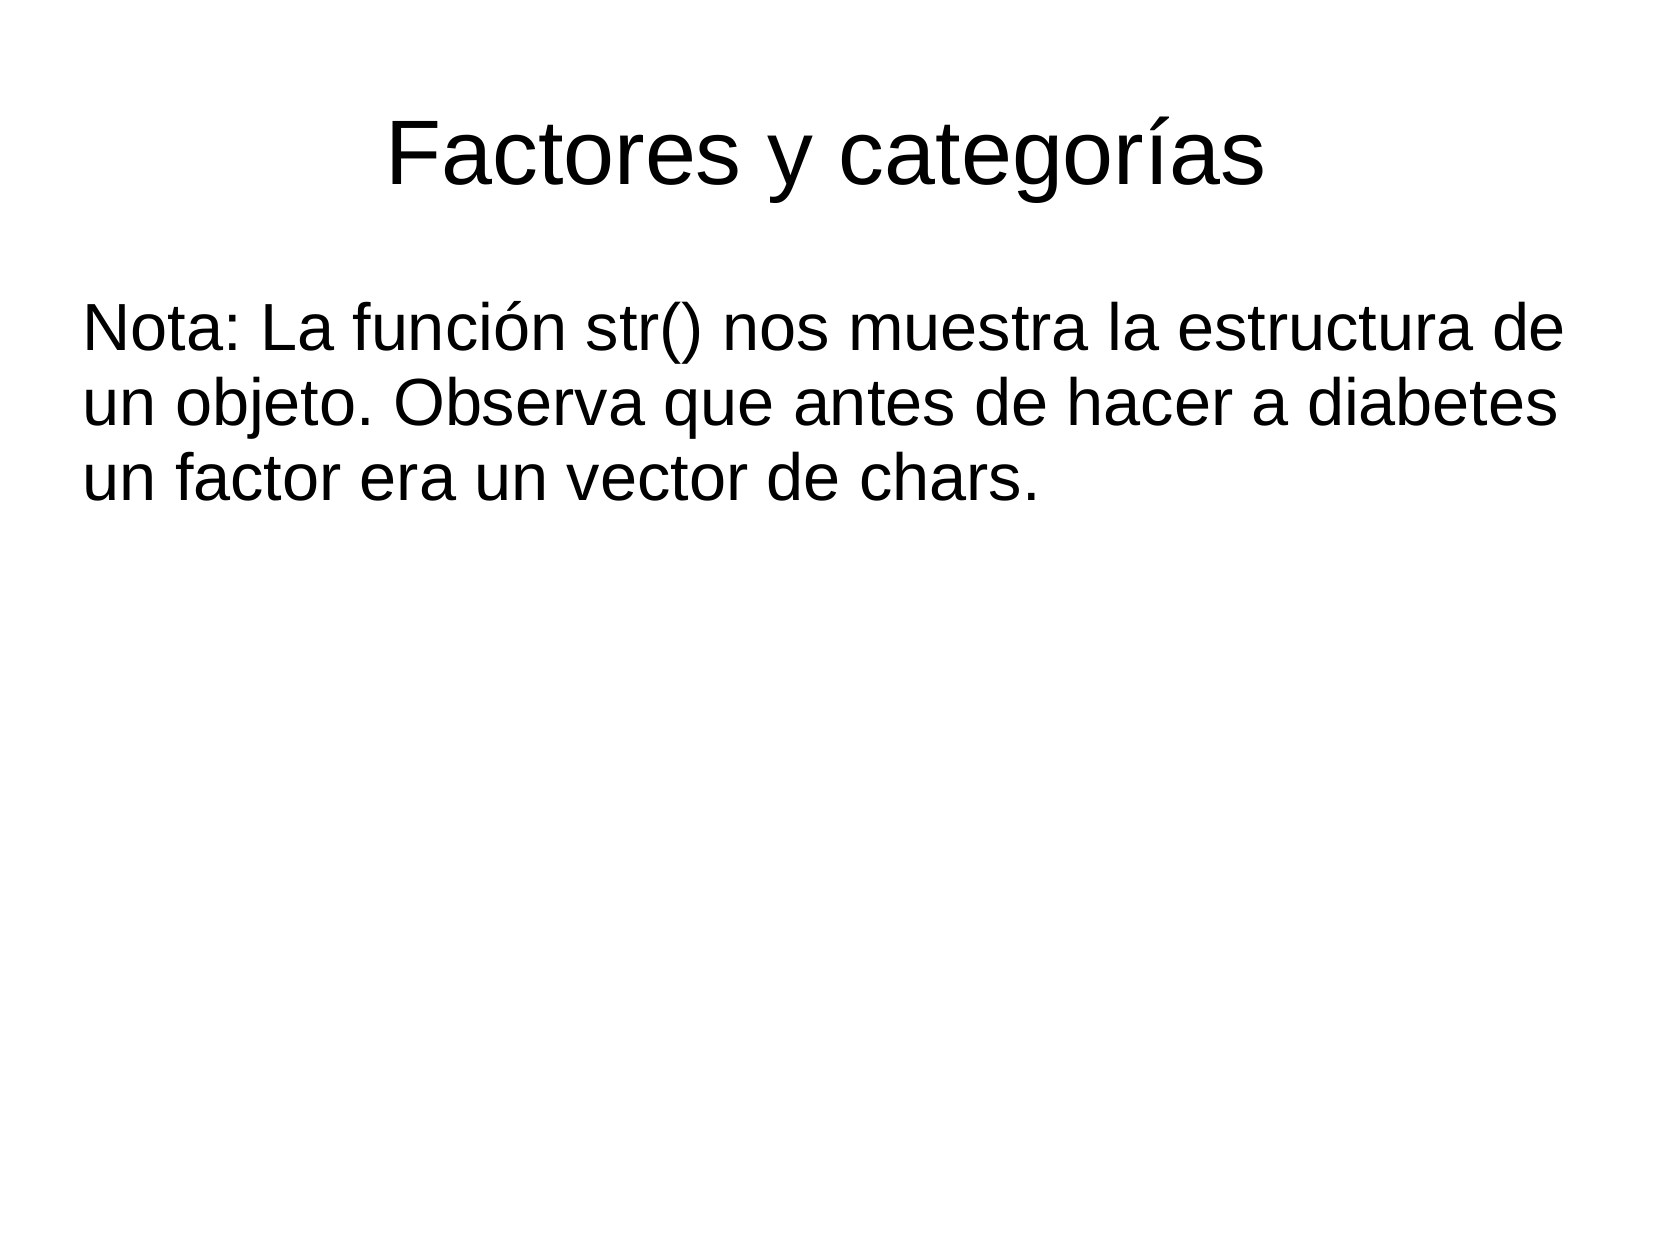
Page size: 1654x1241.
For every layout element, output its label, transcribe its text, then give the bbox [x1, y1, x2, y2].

list Nota: La función str() nos muestra la estructura de un objeto. Observa que antes de hacer a diabetes un factor era un vector de chars. [82, 290, 1571, 1205]
title Factores y categorías [82, 49, 1571, 257]
